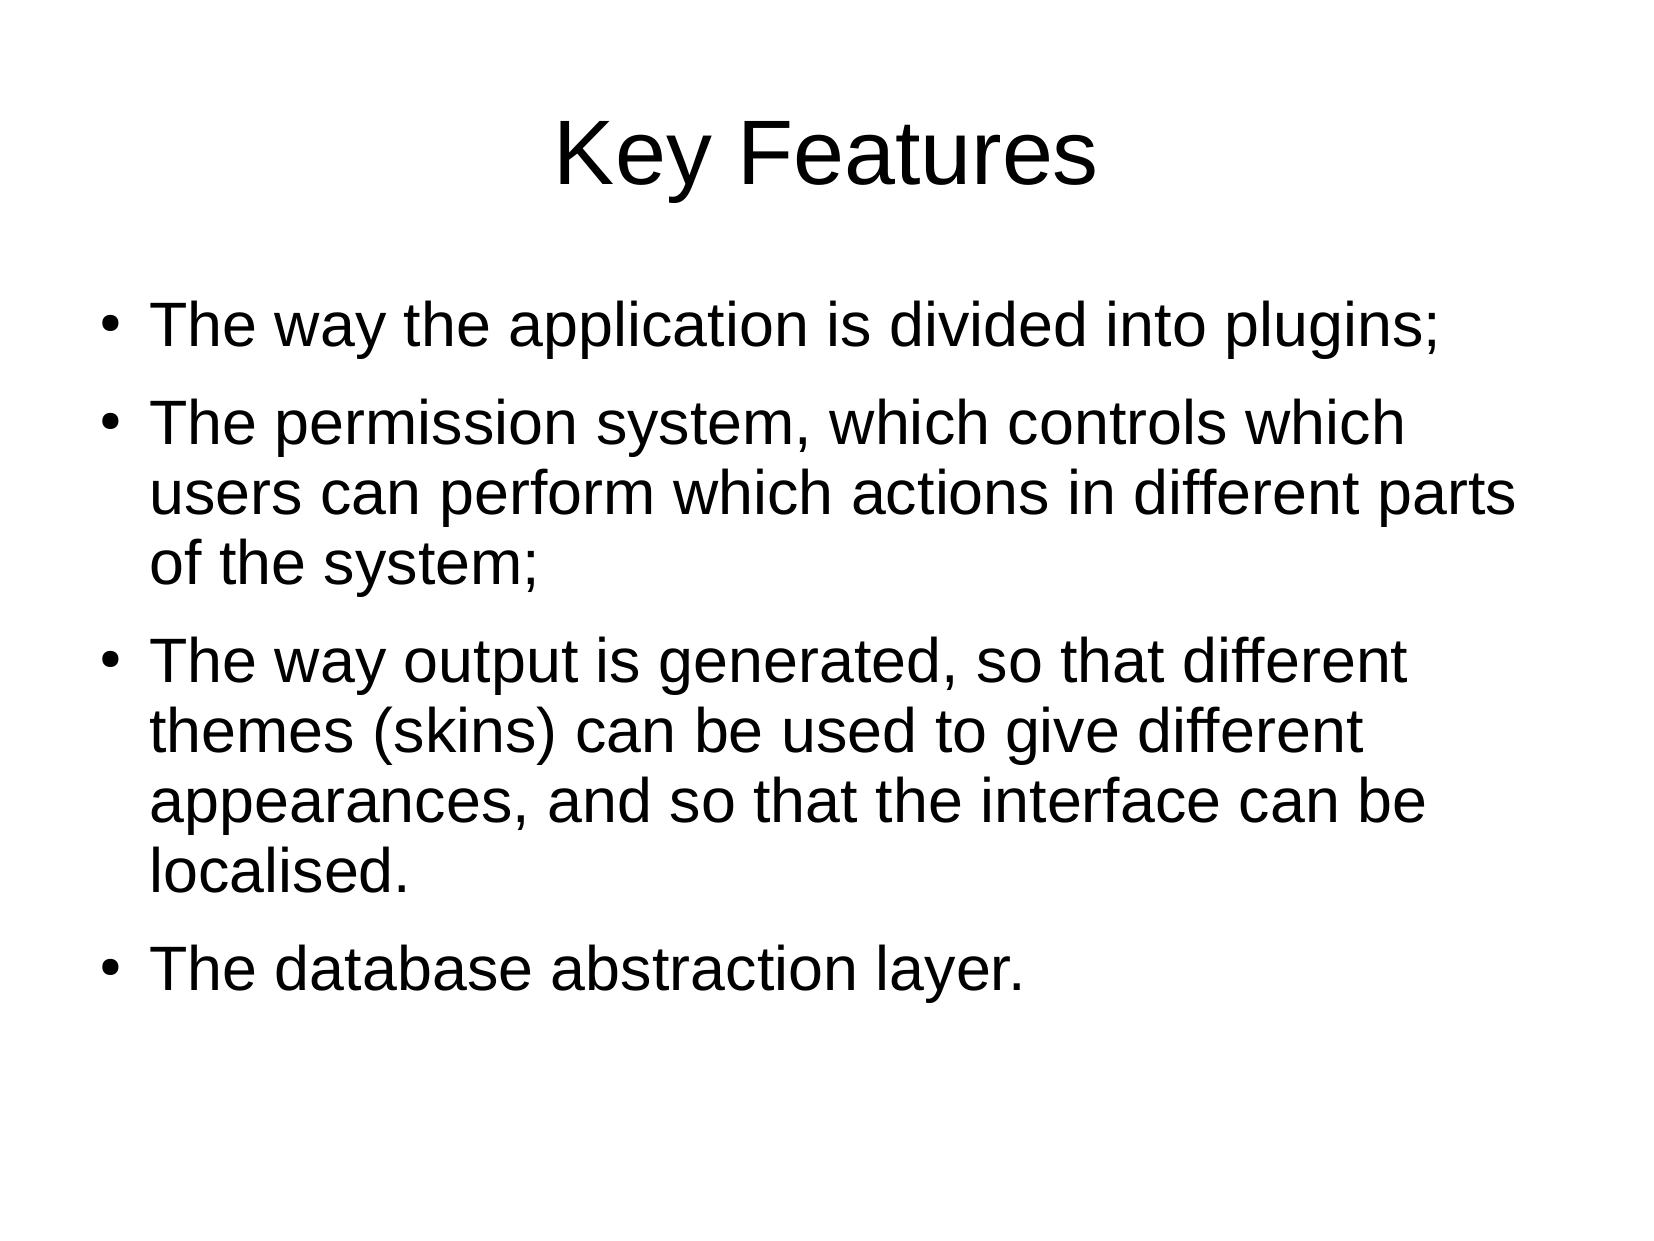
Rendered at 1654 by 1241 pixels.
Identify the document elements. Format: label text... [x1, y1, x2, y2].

list The way the application is divided into plugins; The permission system, which controls which users can perform which actions in different parts of the system; The way output is generated, so that different themes (skins) can be used to give different appearances, and so that the interface can be localised. The database abstraction layer. [82, 290, 1571, 1010]
title Key Features [82, 49, 1571, 257]
